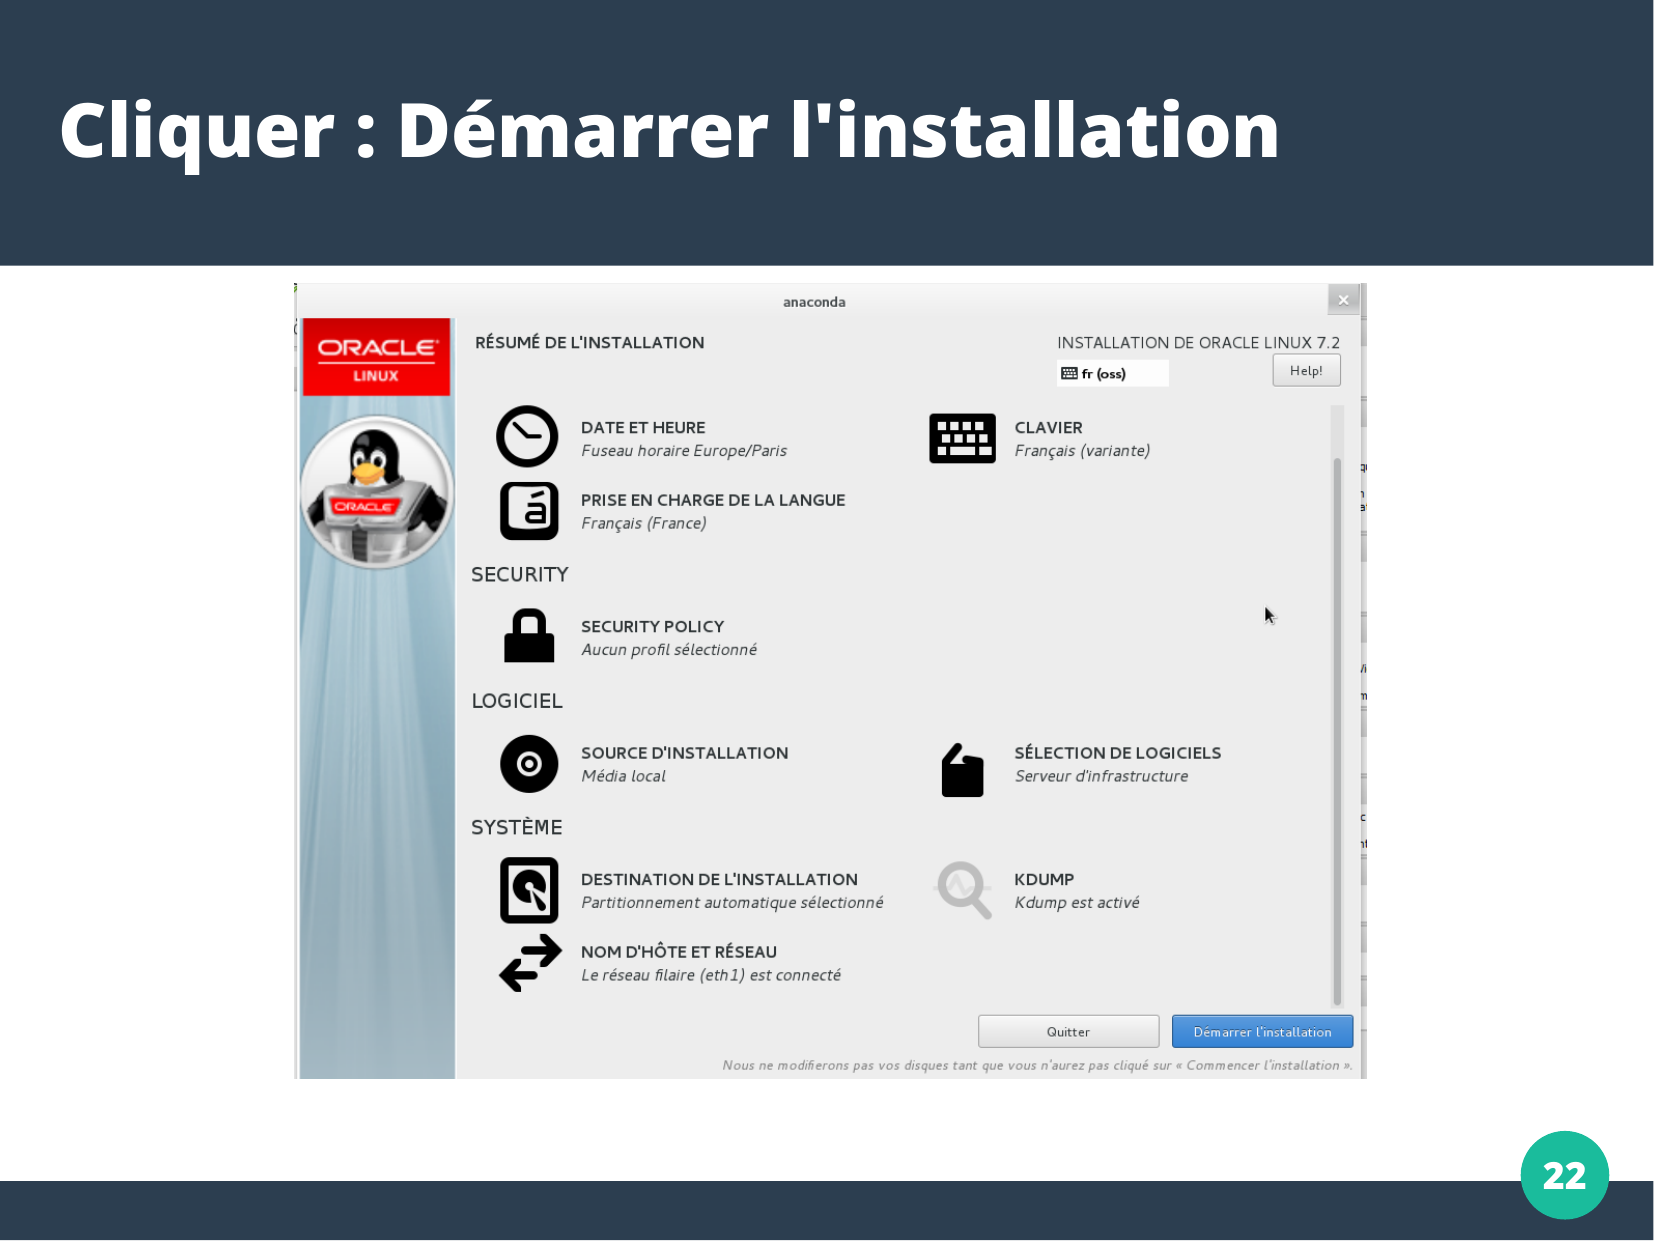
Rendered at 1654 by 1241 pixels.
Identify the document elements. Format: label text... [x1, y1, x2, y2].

title Cliquer : Démarrer l'installation [59, 49, 1595, 207]
picture [294, 283, 1367, 1079]
